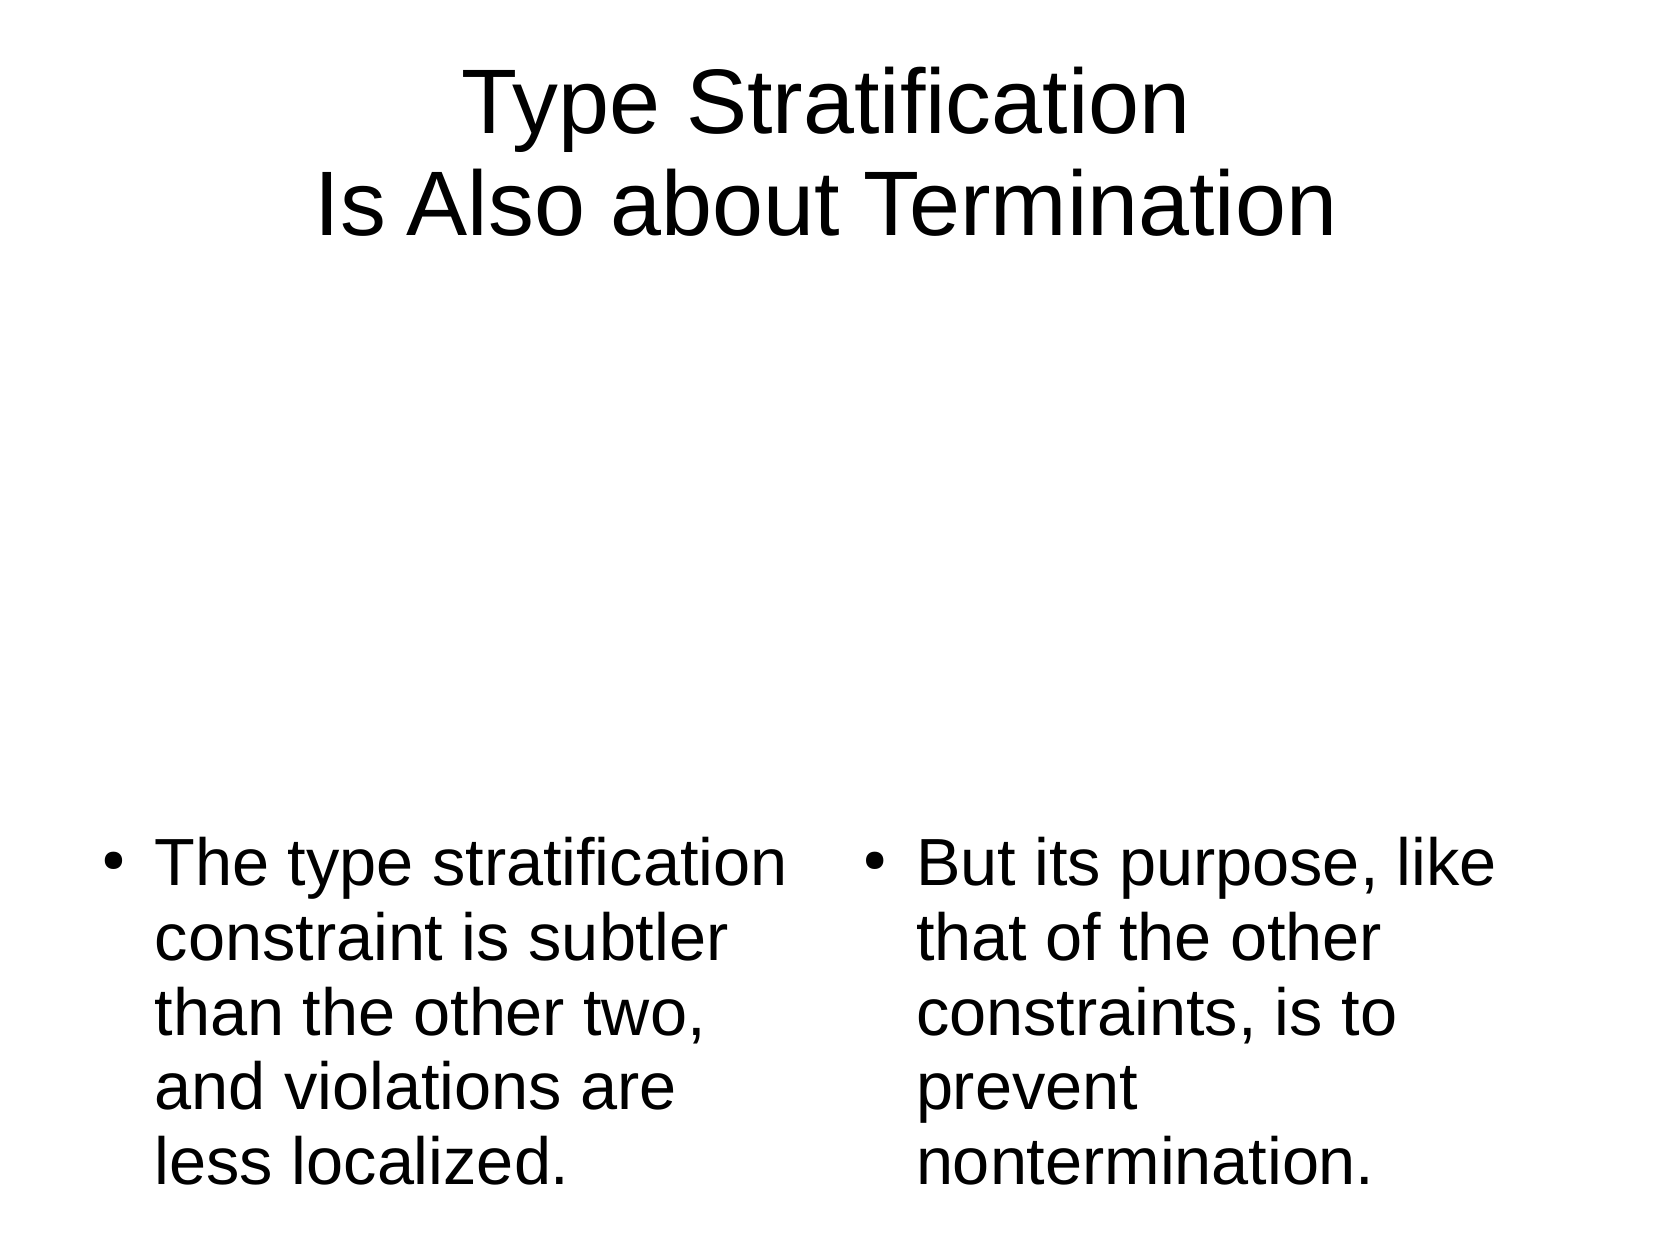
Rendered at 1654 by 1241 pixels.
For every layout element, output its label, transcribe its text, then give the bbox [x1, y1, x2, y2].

title Type Stratification Is Also about Termination [82, 49, 1571, 257]
list The type stratification constraint is subtler than the other two, and violations are less localized. [83, 825, 811, 1199]
list But its purpose, like that of the other constraints, is to prevent nontermination. [845, 825, 1572, 1199]
